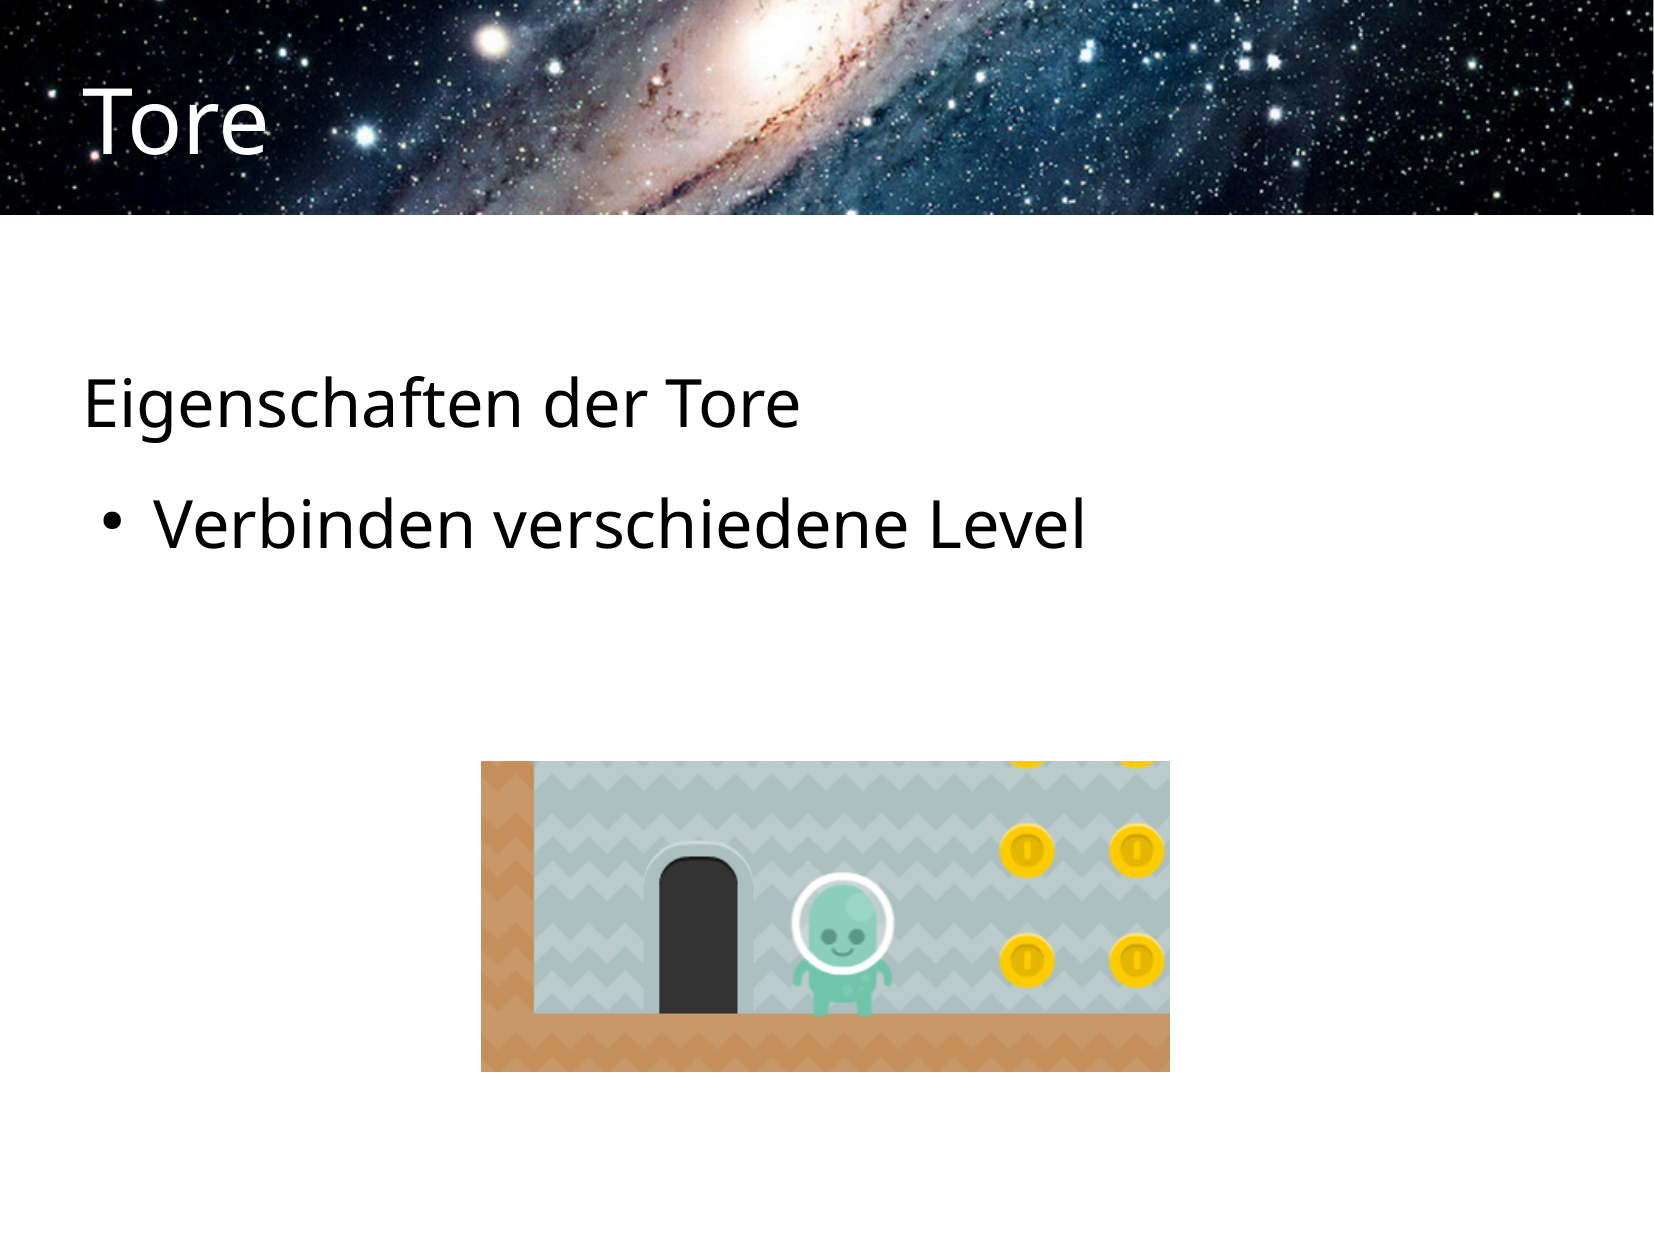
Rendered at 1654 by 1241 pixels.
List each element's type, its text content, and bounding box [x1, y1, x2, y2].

title Tore [82, 23, 1571, 215]
picture [481, 761, 1170, 1072]
list Eigenschaften der Tore Verbinden verschiedene Level [82, 236, 1607, 1010]
picture [0, 0, 1654, 215]
